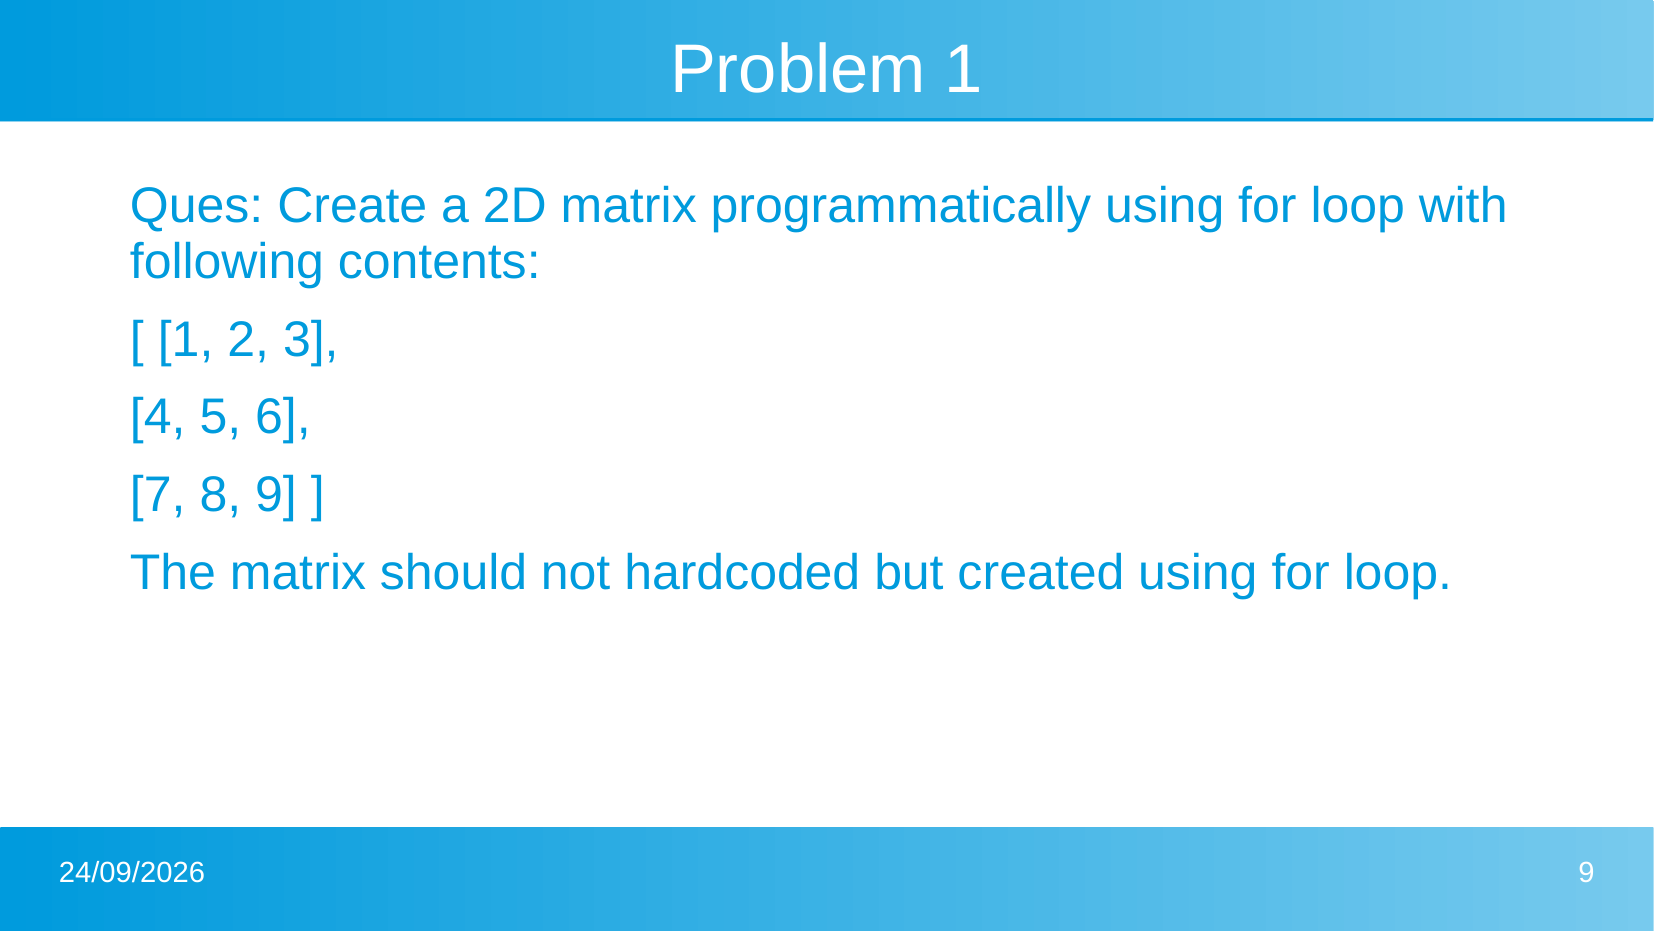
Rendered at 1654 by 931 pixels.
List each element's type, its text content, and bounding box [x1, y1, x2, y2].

list Ques: Create a 2D matrix programmatically using for loop with following contents: [ [1, 2, 3], [4, 5, 6], [7, 8, 9] ] The matrix should not hardcoded but created using for loop. [59, 177, 1595, 768]
title Problem 1 [59, 29, 1595, 108]
